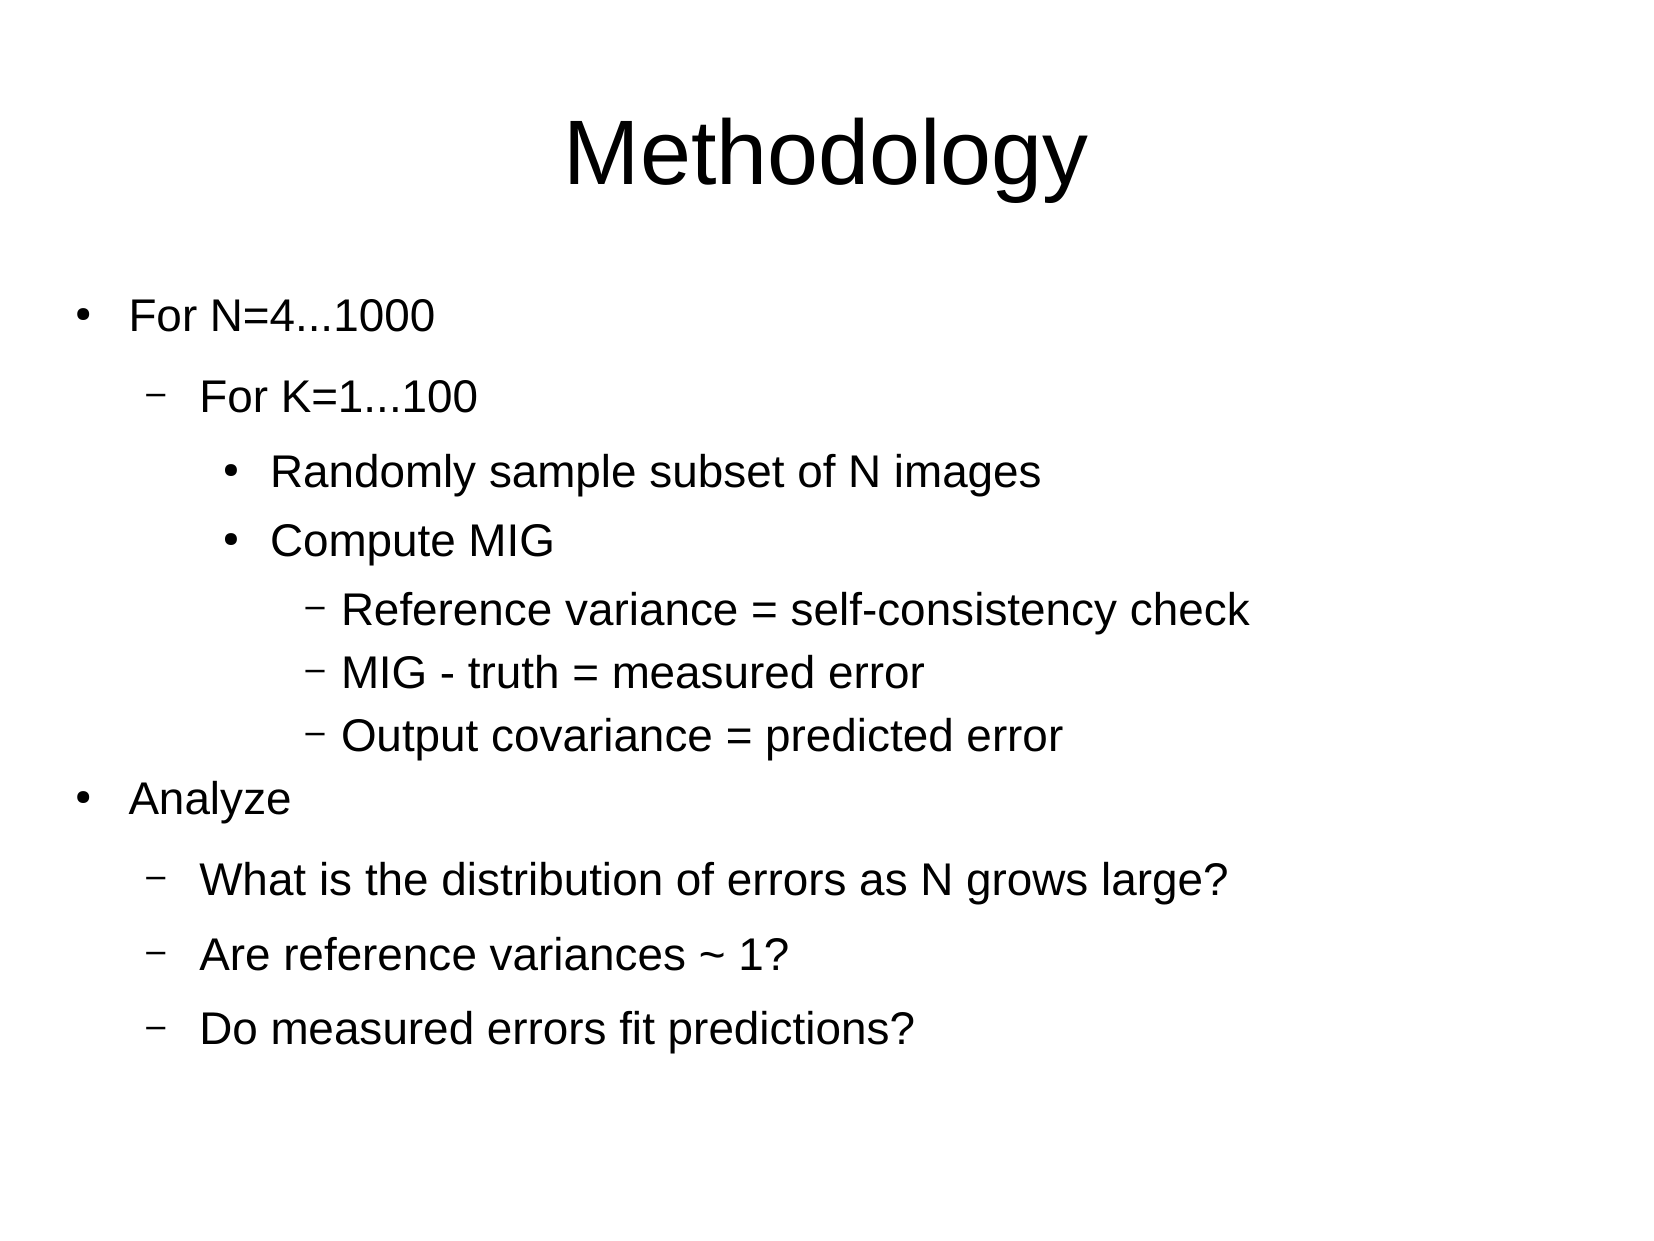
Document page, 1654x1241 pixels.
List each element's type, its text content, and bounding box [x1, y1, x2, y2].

title Methodology [82, 49, 1571, 257]
list For N=4...1000 For K=1...100 Randomly sample subset of N images Compute MIG Reference variance = self-consistency check MIG - truth = measured error Output covariance = predicted error Analyze What is the distribution of errors as N grows large? Are reference variances ~ 1? Do measured errors fit predictions? [57, 290, 1632, 1149]
